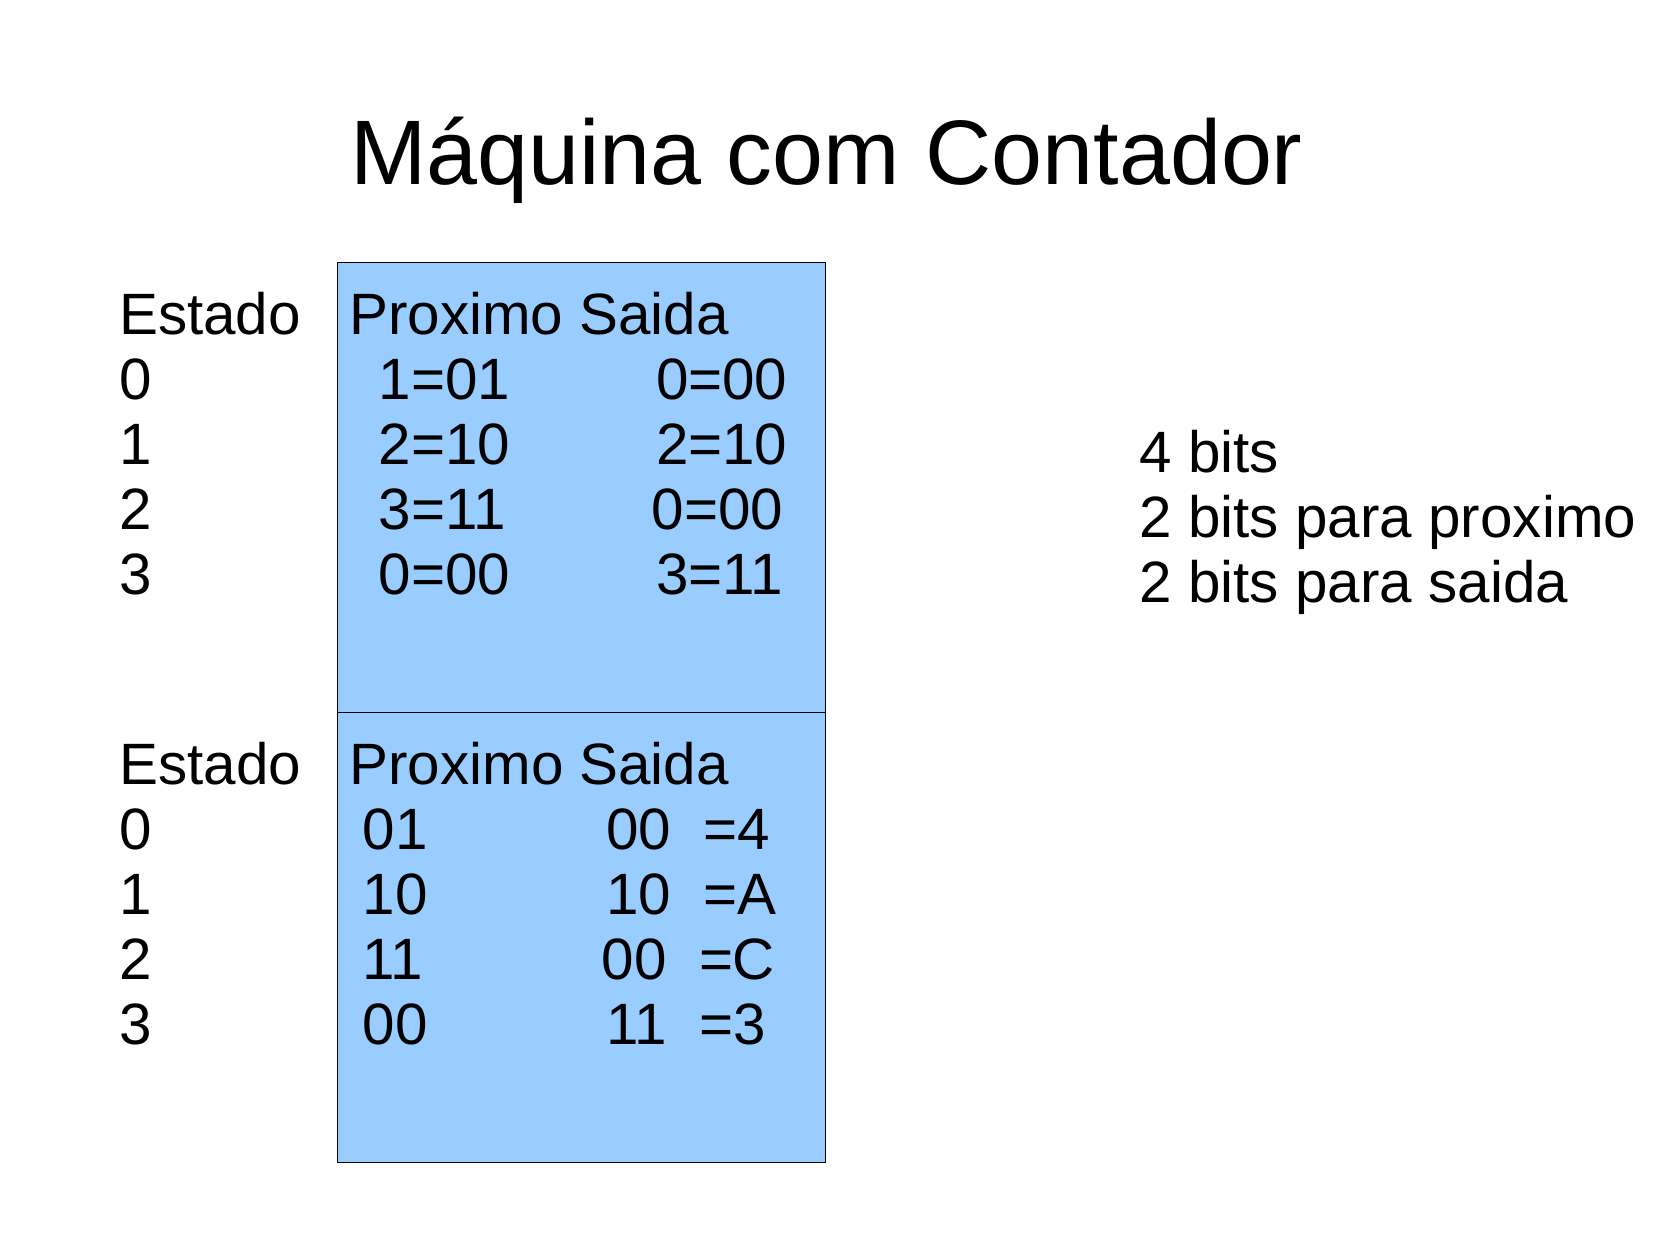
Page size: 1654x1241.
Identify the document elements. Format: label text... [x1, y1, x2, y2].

text_box [337, 262, 826, 1163]
text_box 4 bits 2 bits para proximo 2 bits para saida [1125, 412, 1652, 623]
title Máquina com Contador [82, 49, 1571, 257]
text_box Estado Proximo Saida 0 1=01 0=00 1 2=10 2=10 2 3=11 0=00 3 0=00 3=11 [104, 274, 804, 615]
text_box Estado Proximo Saida 0 01 00 =4 1 10 10 =A 2 11 00 =C 3 00 11 =3 [104, 724, 798, 1065]
